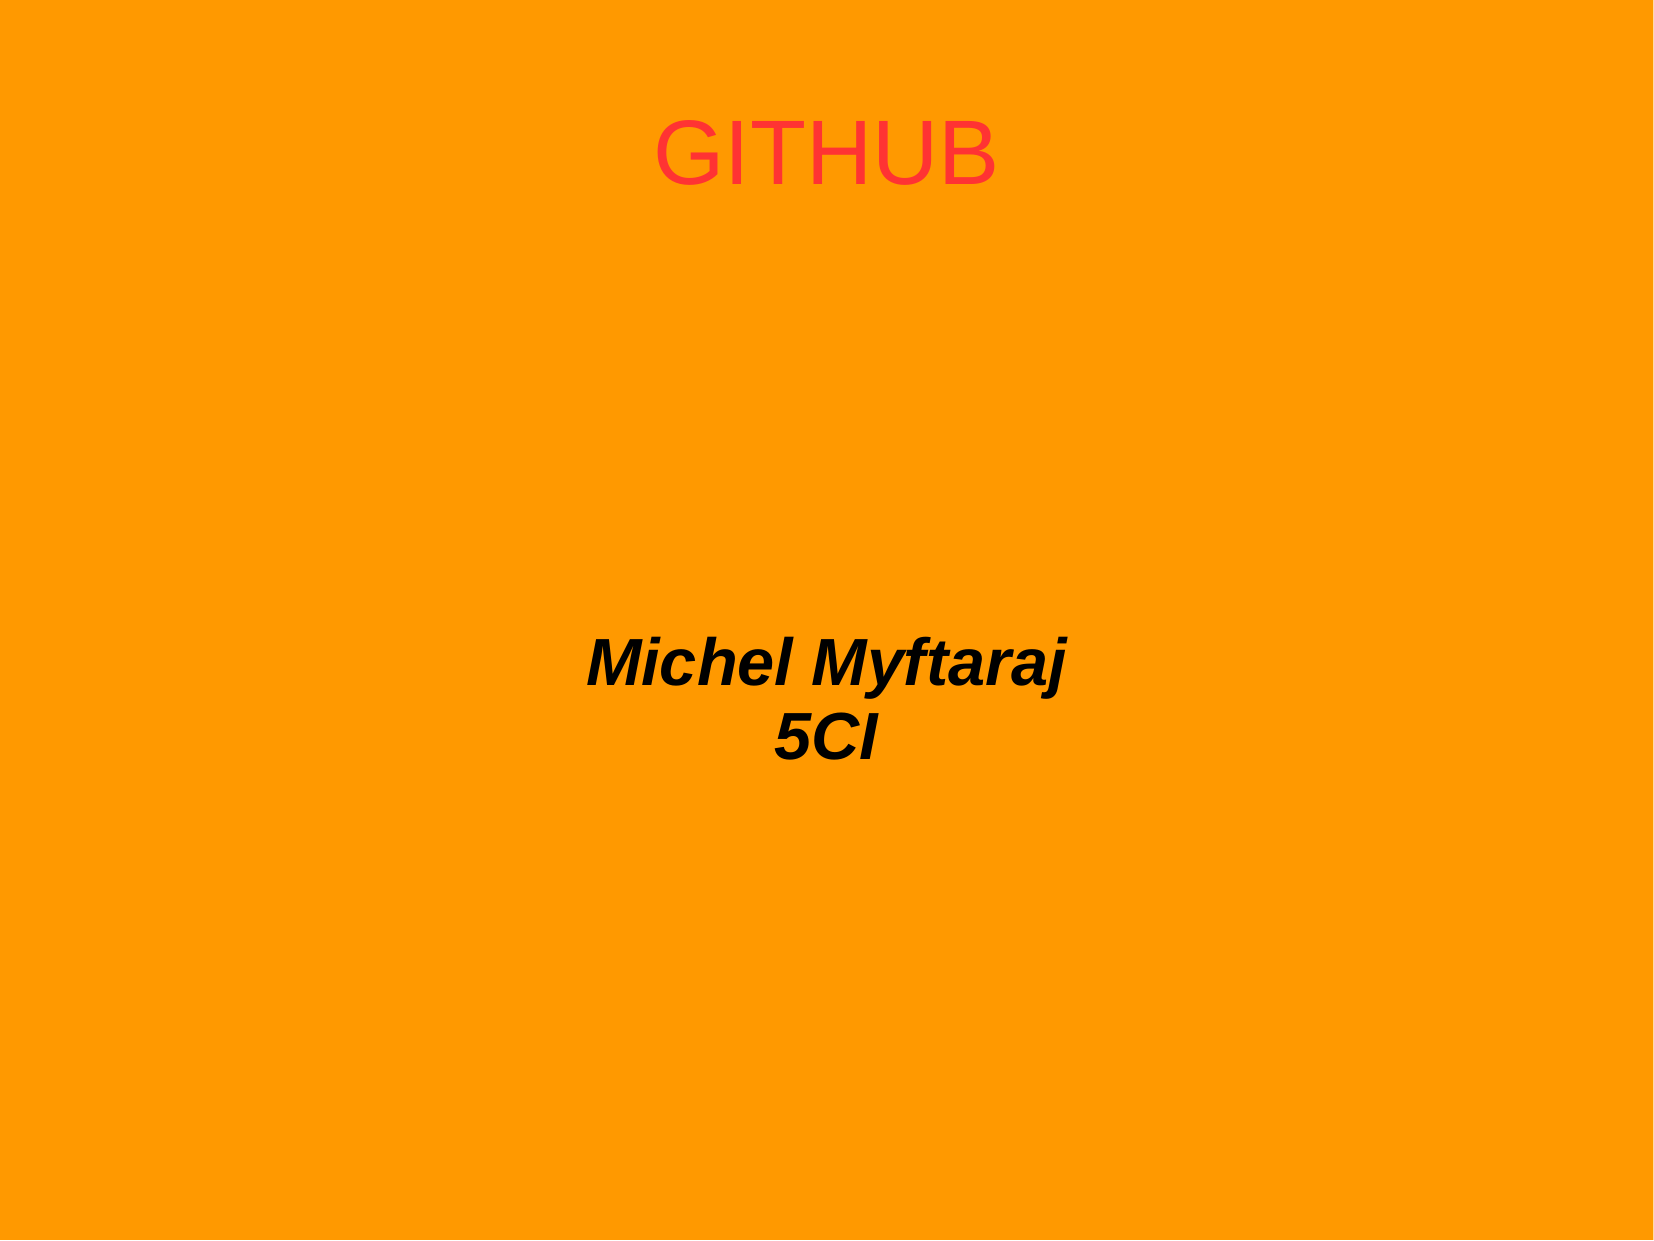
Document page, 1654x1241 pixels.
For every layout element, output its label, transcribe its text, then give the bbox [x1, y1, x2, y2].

title GITHUB [82, 49, 1571, 257]
subtitle Michel Myftaraj 5CI [82, 290, 1571, 1109]
